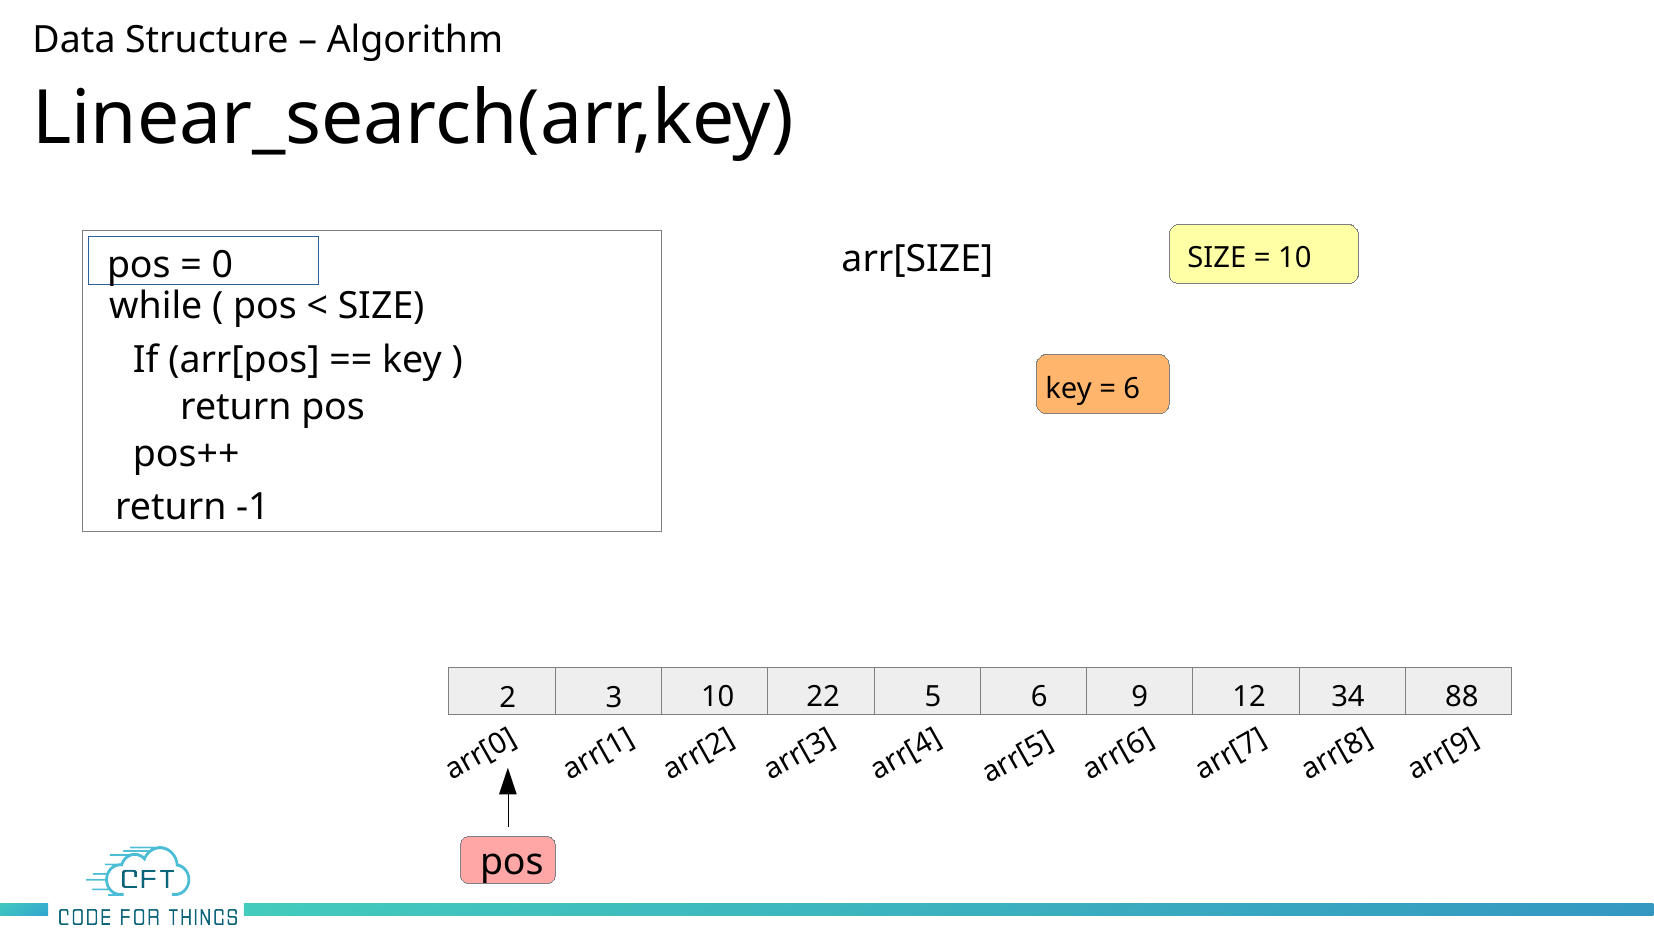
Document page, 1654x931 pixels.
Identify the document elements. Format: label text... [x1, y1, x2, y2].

text_box [1169, 224, 1359, 284]
text_box [1165, 667, 1217, 715]
picture [59, 846, 237, 925]
text_box [1384, 667, 1430, 715]
text_box [859, 667, 909, 715]
text_box return -1 [100, 472, 331, 532]
text_box 22 [791, 667, 859, 717]
text_box 9 [1116, 667, 1165, 717]
text_box 12 [1217, 667, 1285, 717]
text_box arr[3] [738, 705, 880, 806]
text_box If (arr[pos] == key ) [118, 324, 544, 384]
text_box arr[6] [1063, 690, 1199, 806]
text_box SIZE = 10 [1172, 228, 1353, 278]
text_box 3 [590, 669, 640, 719]
text_box arr[SIZE] [826, 224, 1040, 291]
text_box 6 [1016, 667, 1065, 717]
text_box [958, 667, 1016, 715]
text_box arr[0] [419, 692, 561, 806]
text_box [1498, 667, 1512, 715]
text_box pos [465, 826, 562, 886]
text_box [448, 667, 686, 715]
text_box key = 6 [1030, 360, 1176, 410]
text_box 34 [1316, 667, 1384, 717]
text_box 10 [686, 667, 754, 717]
text_box arr[1] [537, 690, 674, 806]
text_box [1037, 354, 1169, 360]
text_box arr[2] [637, 697, 774, 806]
text_box pos++ [118, 419, 349, 479]
text_box arr[8] [1279, 690, 1414, 806]
text_box arr[9] [1382, 697, 1524, 806]
text_box [1285, 667, 1316, 715]
text_box 88 [1430, 667, 1498, 717]
text_box arr[7] [1172, 696, 1312, 806]
text_box 2 [484, 669, 533, 719]
title Data Structure – Algorithm Linear_search(arr,key) [32, 12, 1184, 166]
text_box pos = 0 [82, 230, 331, 289]
text_box [460, 837, 465, 883]
text_box [754, 667, 791, 715]
text_box 5 [909, 667, 958, 717]
text_box arr[4] [848, 692, 987, 806]
text_box while ( pos < SIZE) [94, 271, 485, 331]
text_box return pos [165, 372, 414, 432]
text_box arr[5] [957, 694, 1099, 810]
text_box [1039, 410, 1167, 414]
text_box [1065, 667, 1116, 715]
text_box [82, 289, 165, 532]
text_box [331, 230, 662, 532]
